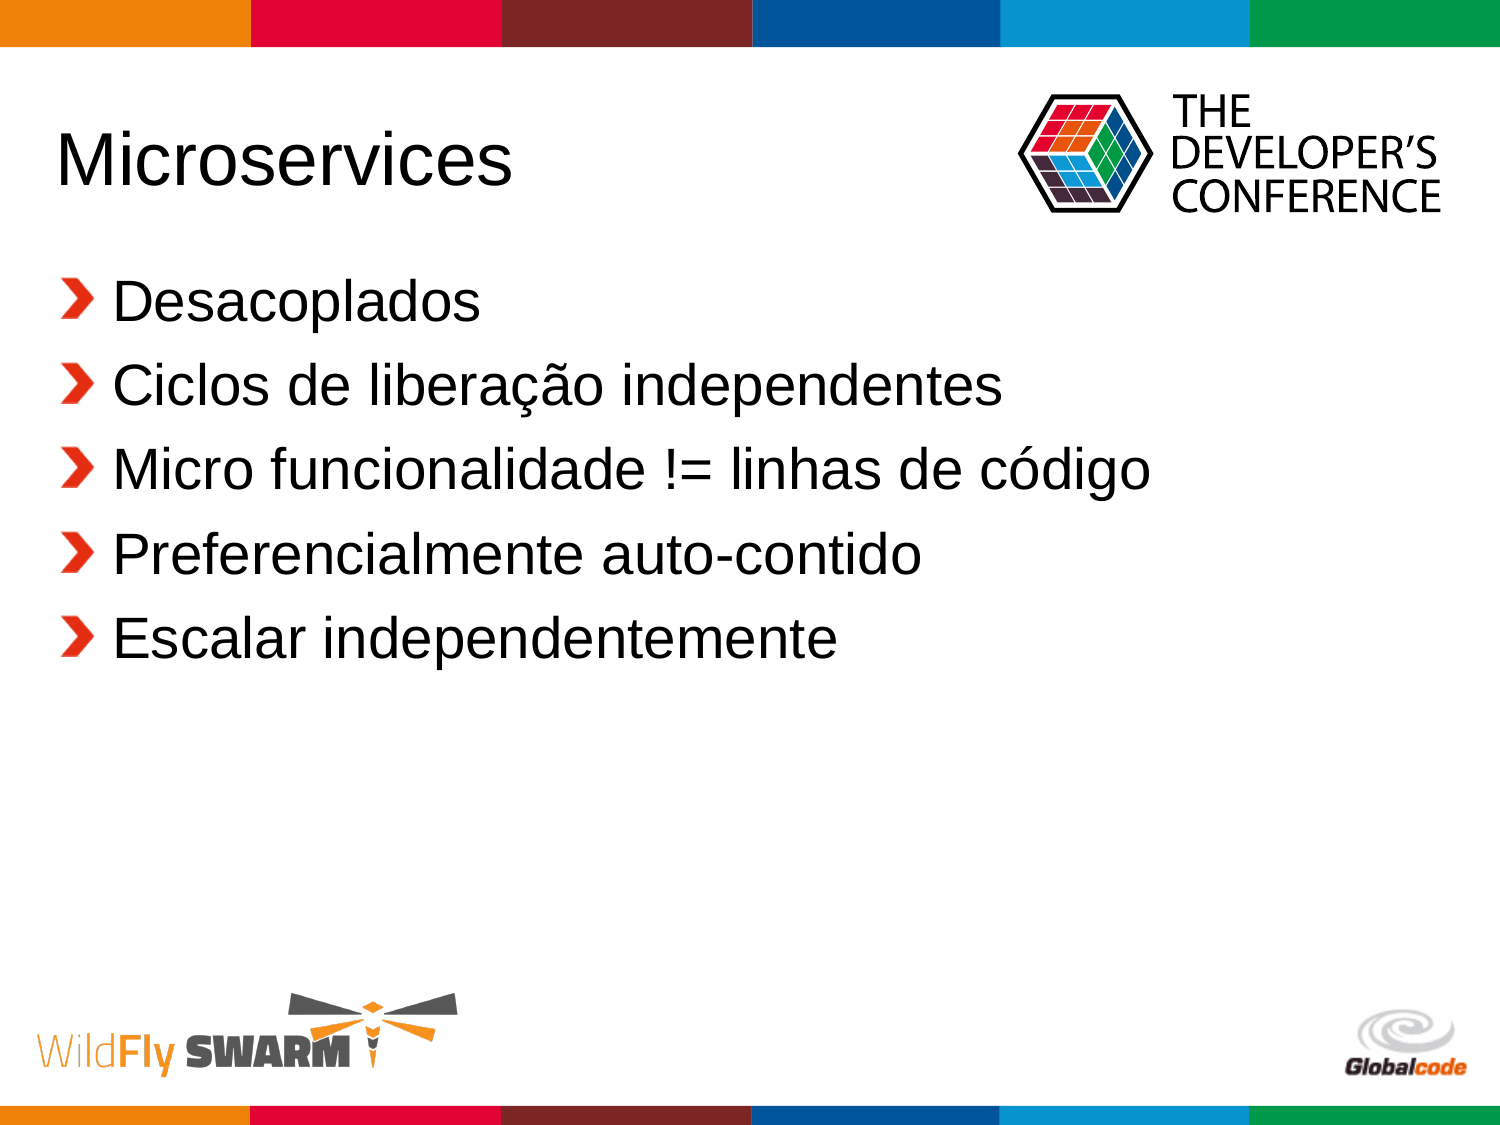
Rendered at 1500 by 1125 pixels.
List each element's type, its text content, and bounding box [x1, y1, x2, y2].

list Desacoplados Ciclos de liberação independentes Micro funcionalidade != linhas de código Preferencialmente auto-contido Escalar independentemente [41, 255, 1459, 1000]
picture [1328, 964, 1486, 1105]
title Microservices [41, 79, 975, 232]
picture [28, 974, 466, 1095]
